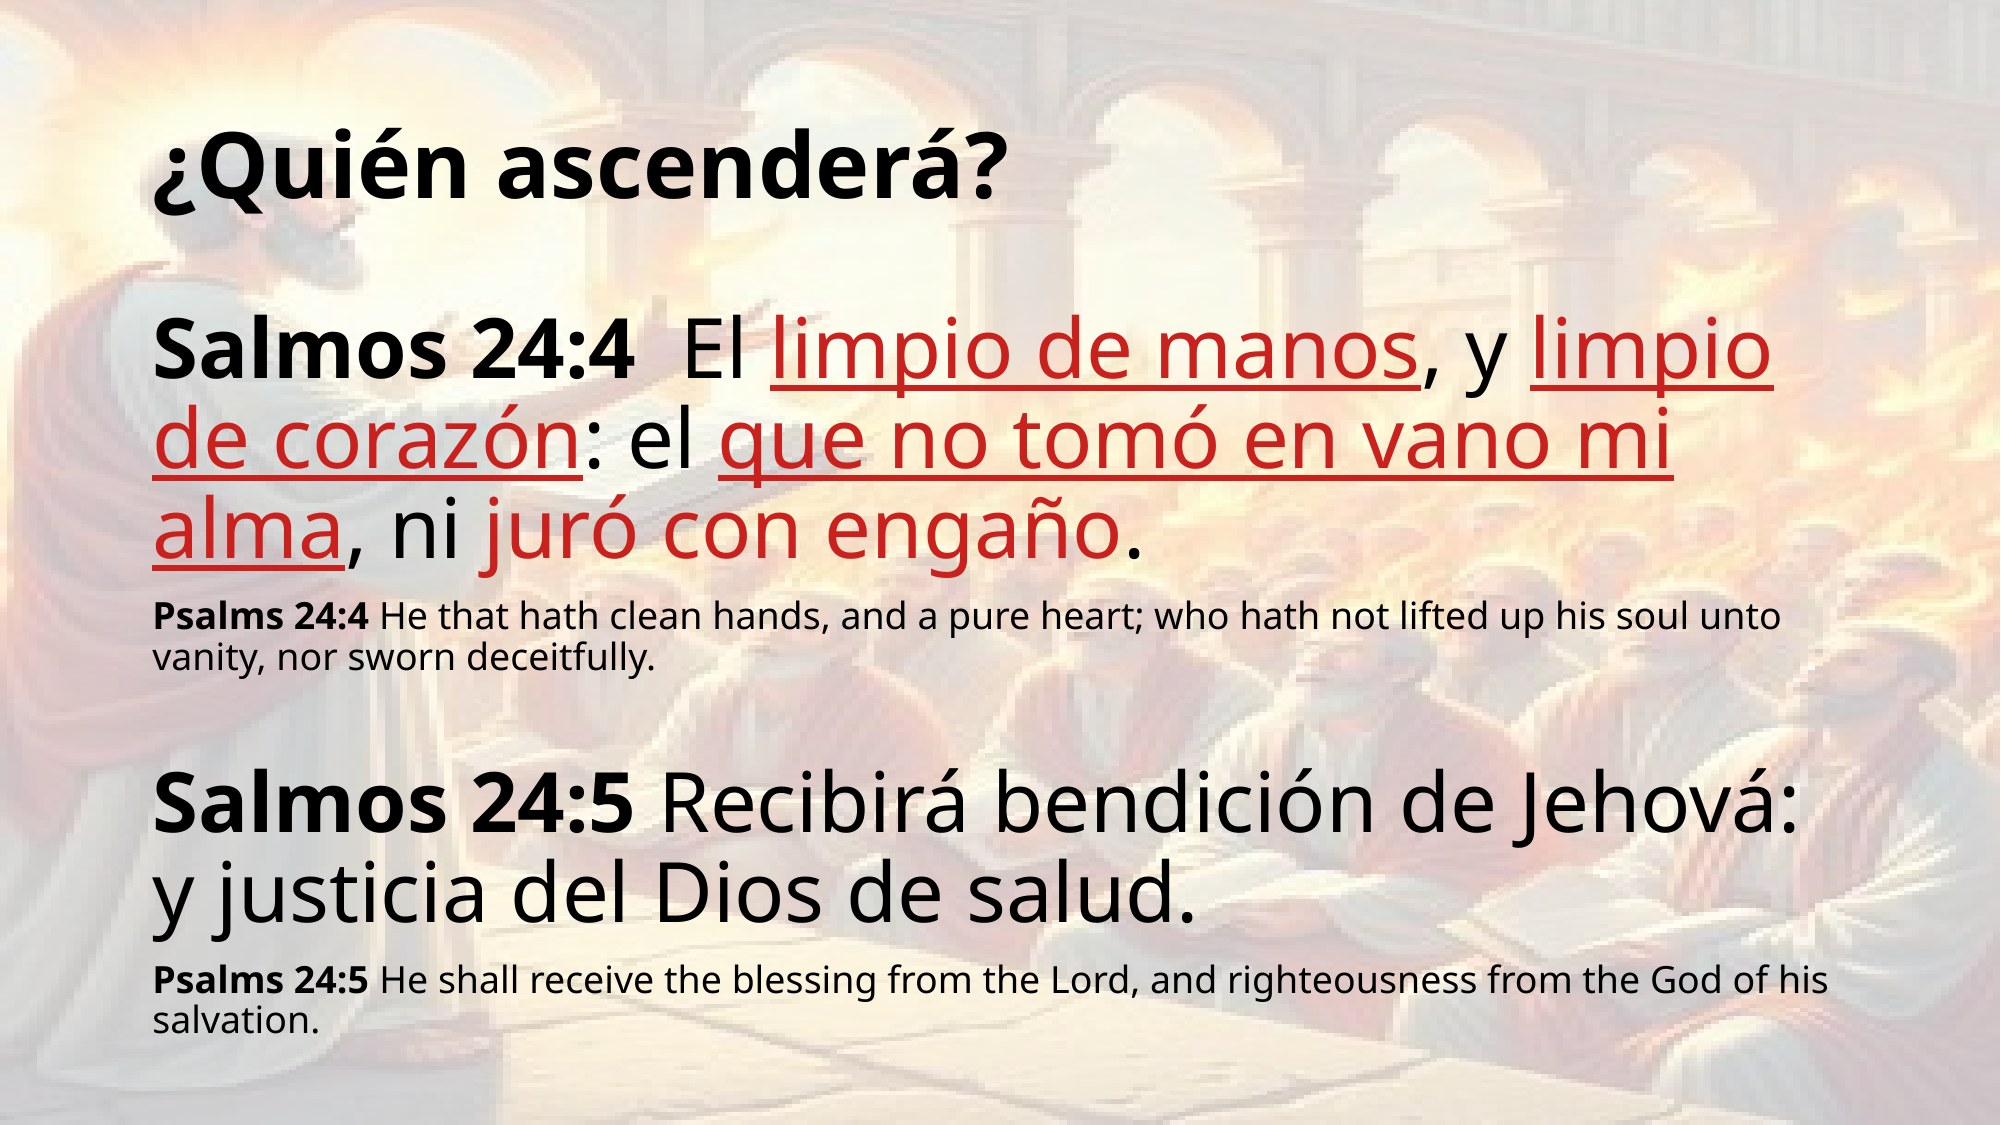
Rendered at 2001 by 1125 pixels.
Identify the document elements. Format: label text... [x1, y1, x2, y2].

list Salmos 24:4 El limpio de manos, y limpio de corazón: el que no tomó en vano mi alma, ni juró con engaño. Psalms 24:4 He that hath clean hands, and a pure heart; who hath not lifted up his soul unto vanity, nor sworn deceitfully. Salmos 24:5 Recibirá bendición de Jehová: y justicia del Dios de salud. Psalms 24:5 He shall receive the blessing from the Lord, and righteousness from the God of his salvation. [137, 299, 1863, 1066]
title ¿Quién ascenderá? [137, 59, 1863, 278]
